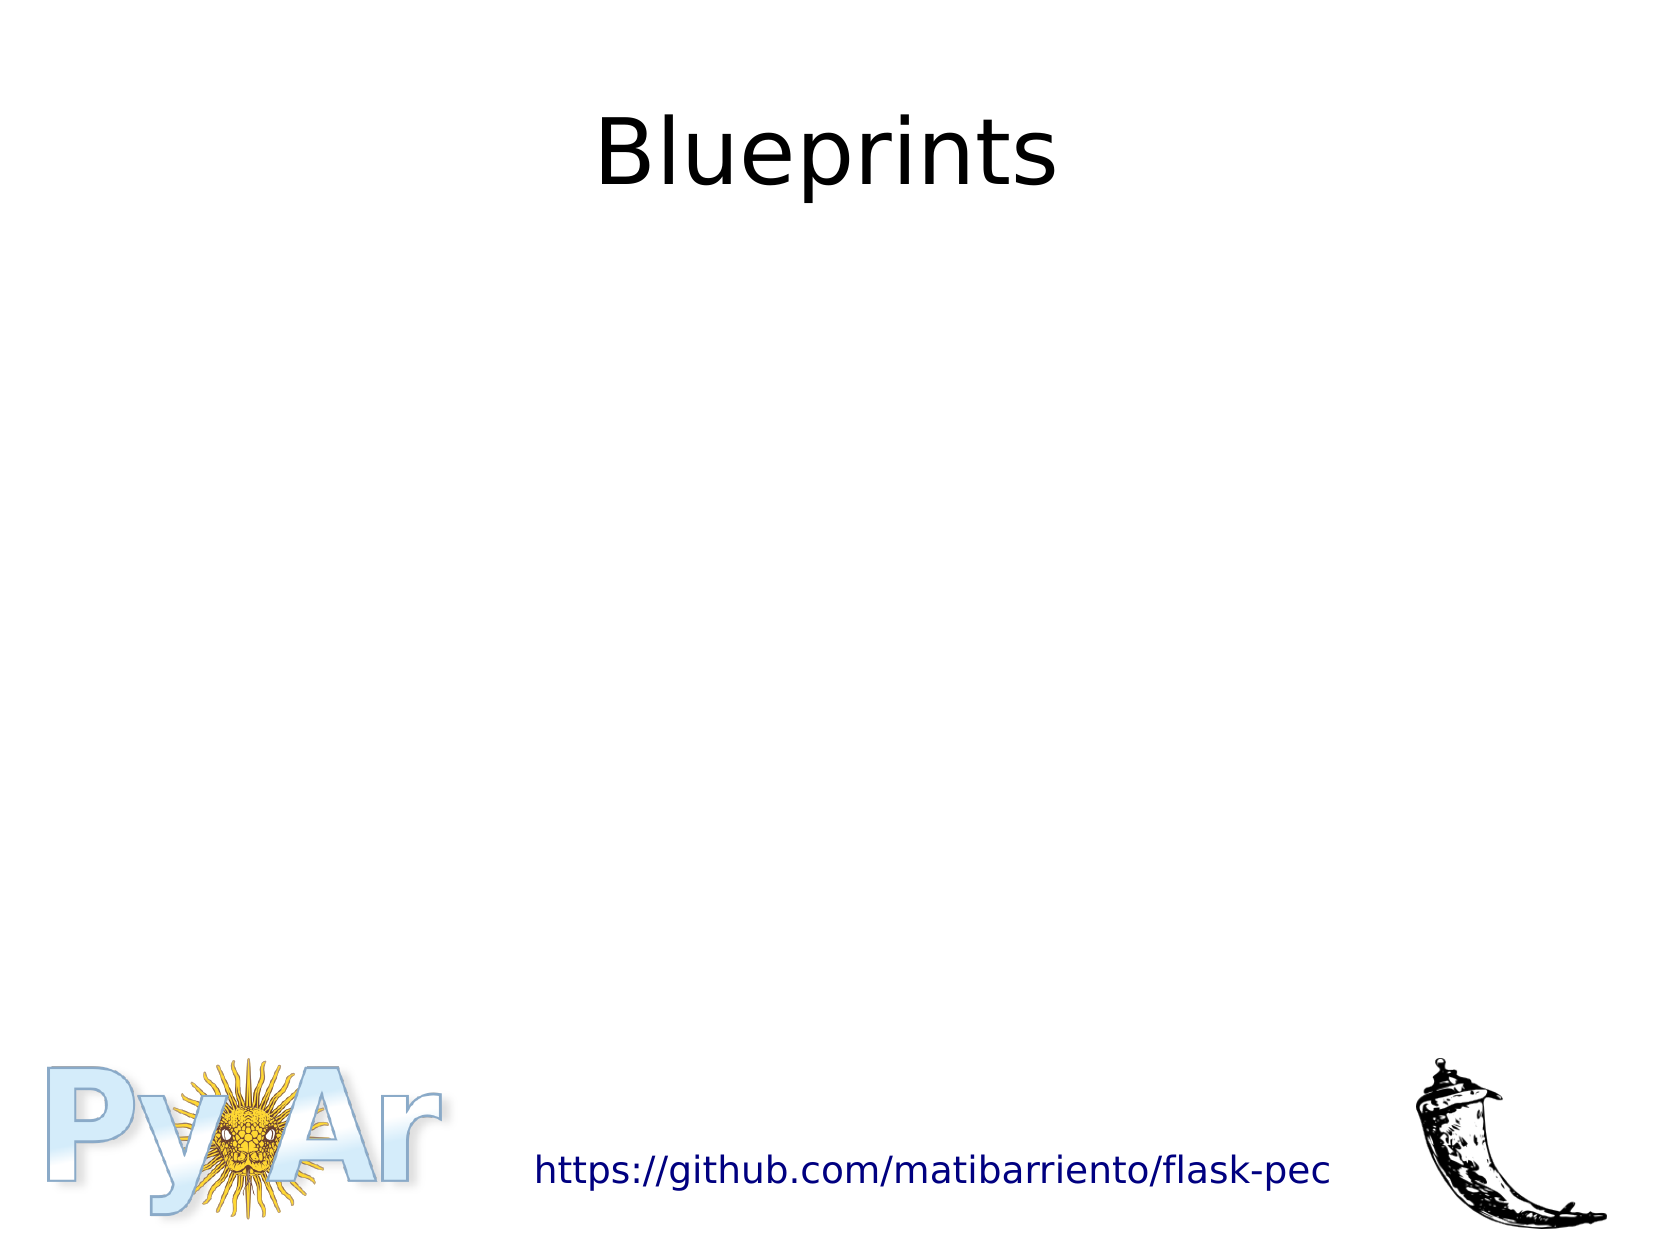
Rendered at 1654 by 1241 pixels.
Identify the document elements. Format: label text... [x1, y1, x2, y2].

picture [1416, 1058, 1607, 1229]
title Blueprints [82, 49, 1571, 257]
picture [47, 1058, 459, 1229]
